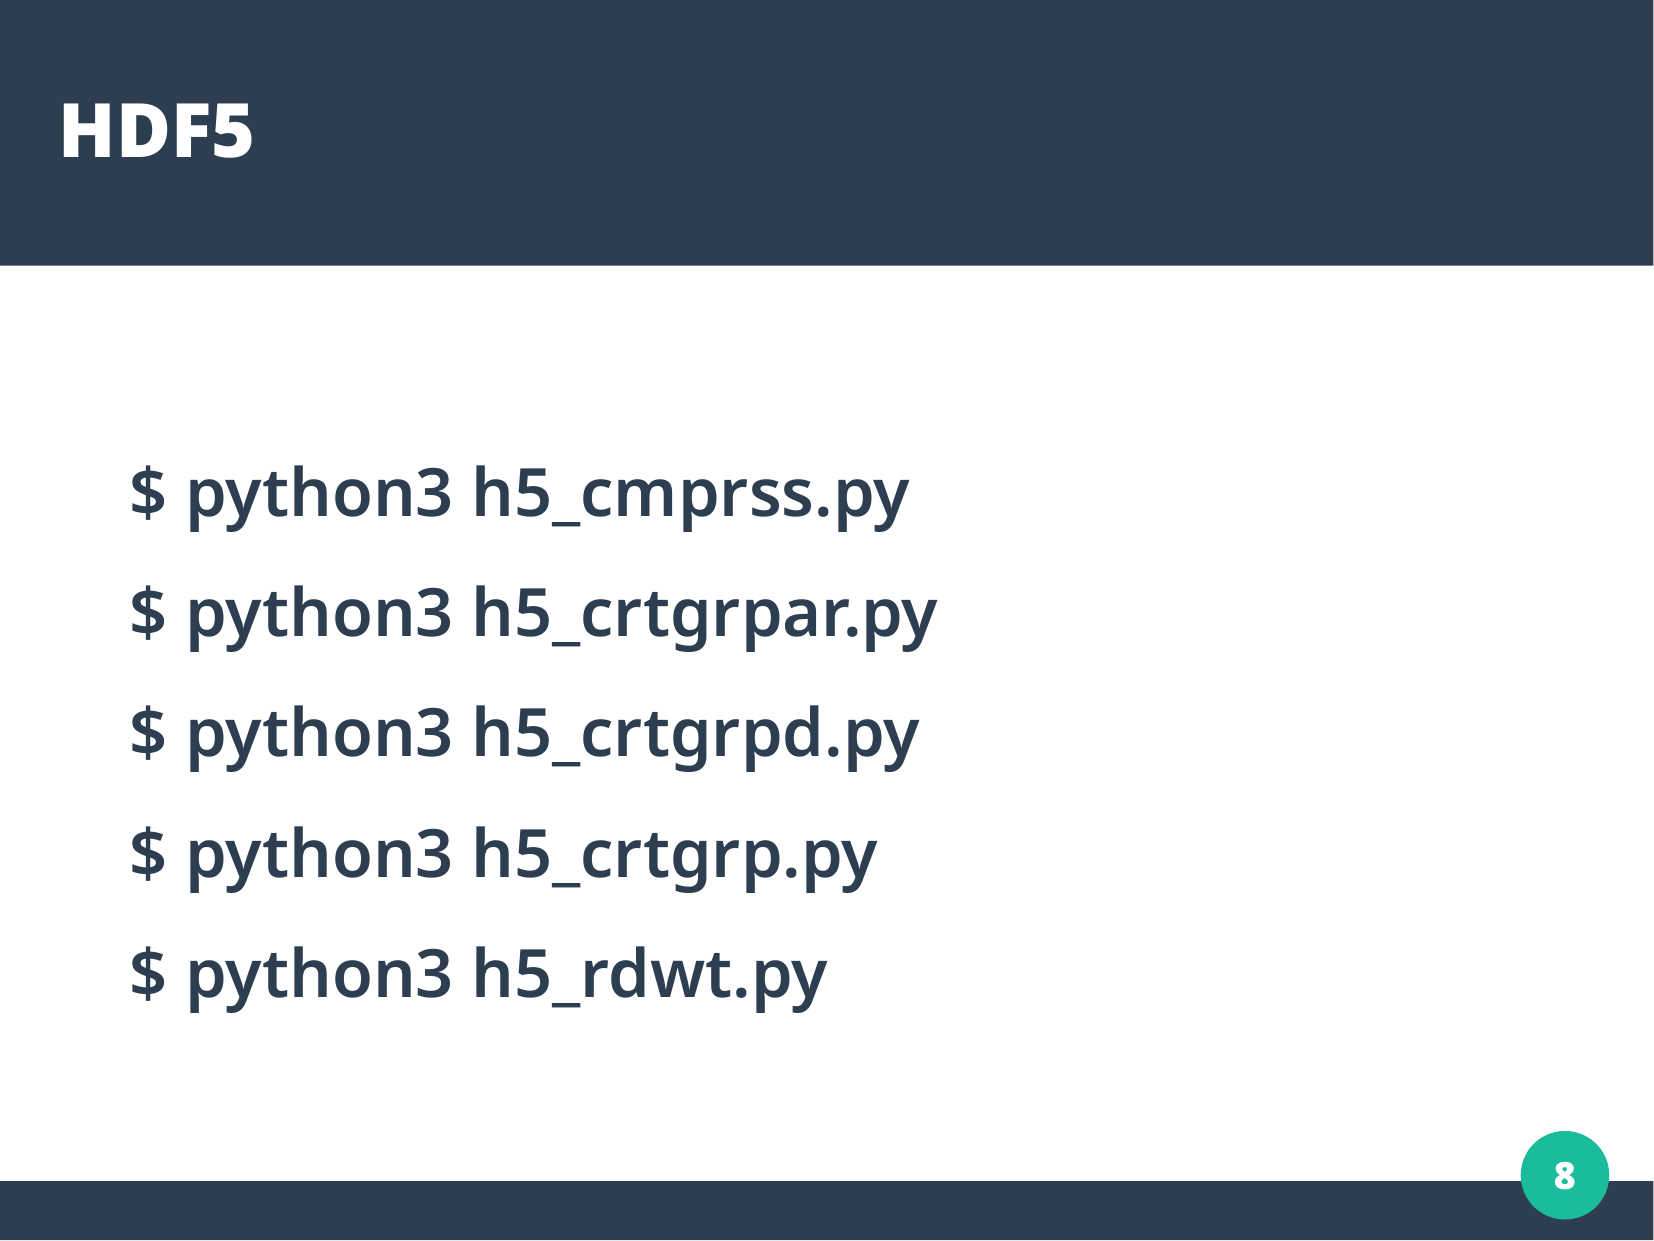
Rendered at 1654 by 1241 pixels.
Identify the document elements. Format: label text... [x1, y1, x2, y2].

title HDF5 [59, 49, 1595, 207]
list $ python3 h5_cmprss.py $ python3 h5_crtgrpar.py $ python3 h5_crtgrpd.py $ python3 h5_crtgrp.py $ python3 h5_rdwt.py [59, 324, 1595, 1152]
